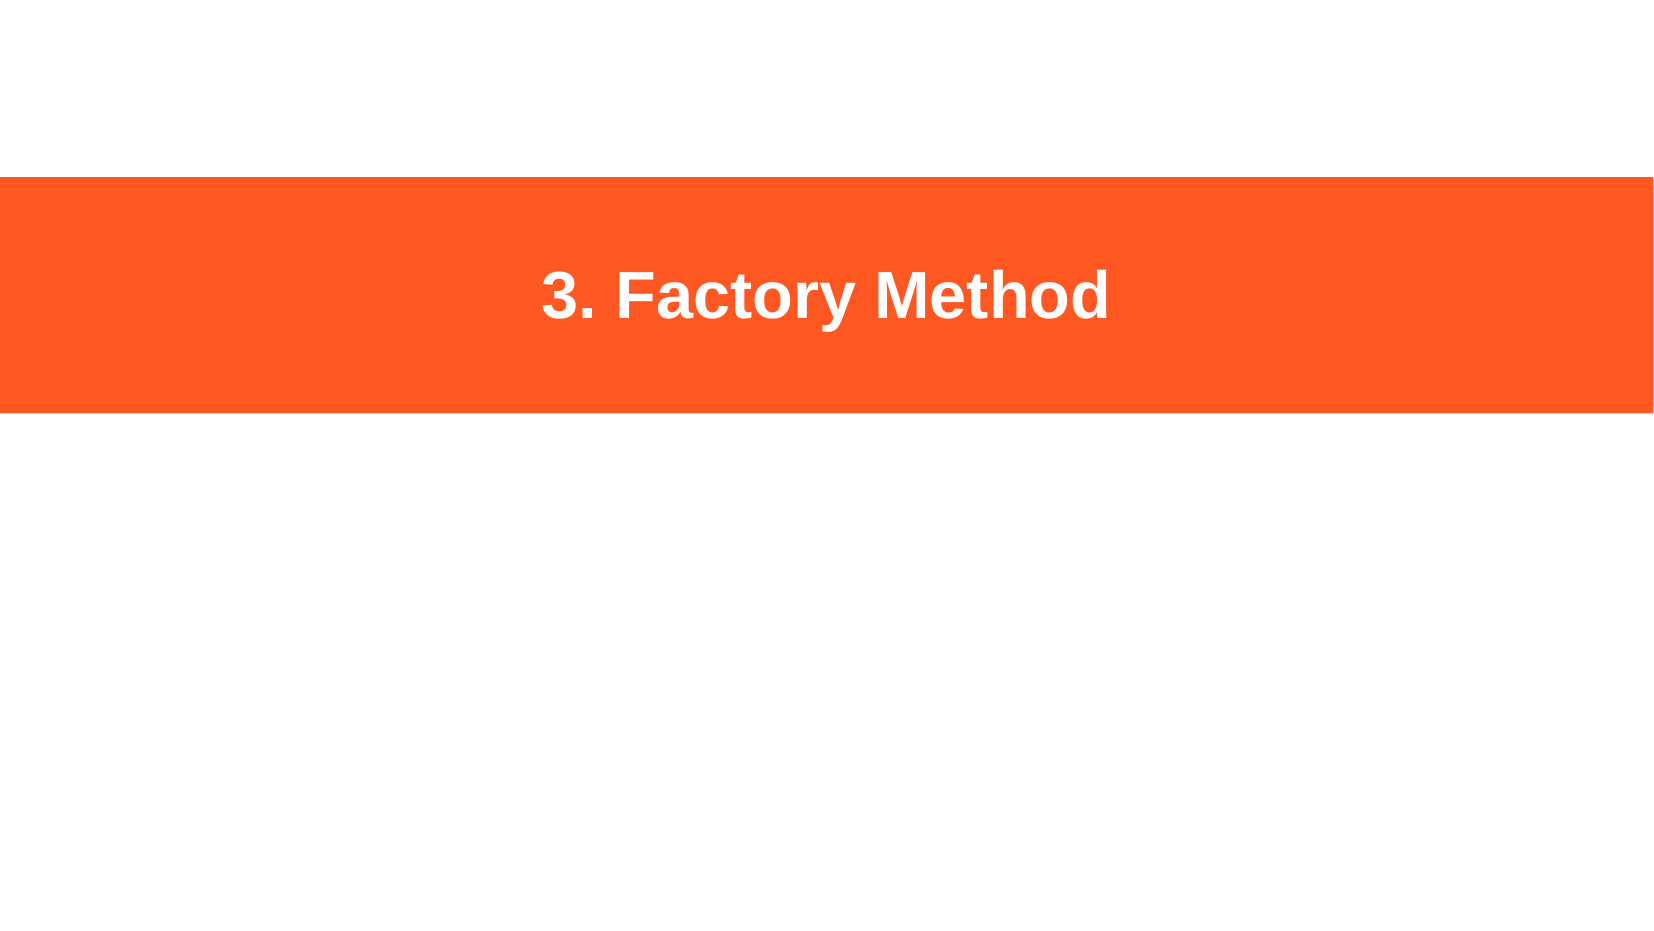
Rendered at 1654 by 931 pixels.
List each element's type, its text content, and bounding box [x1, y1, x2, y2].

title 3. Factory Method [0, 177, 1654, 414]
